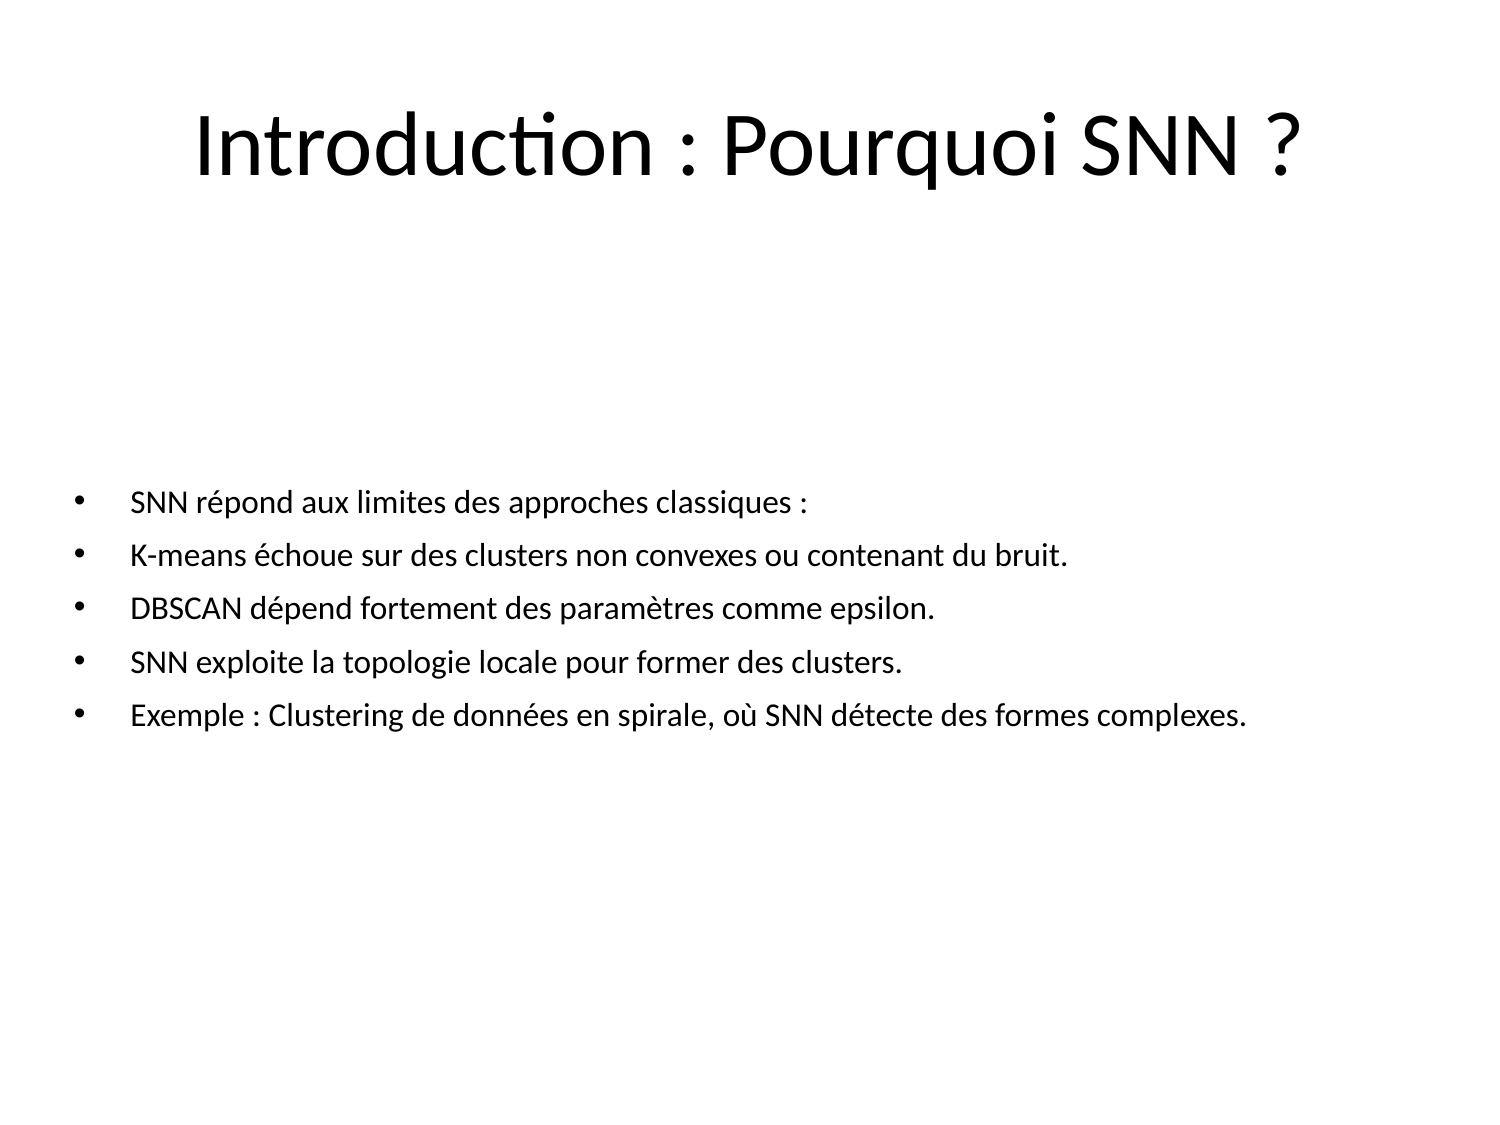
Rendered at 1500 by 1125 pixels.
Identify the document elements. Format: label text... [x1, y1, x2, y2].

title Introduction : Pourquoi SNN ? [75, 45, 1425, 233]
list SNN répond aux limites des approches classiques : K-means échoue sur des clusters non convexes ou contenant du bruit. DBSCAN dépend fortement des paramètres comme epsilon. SNN exploite la topologie locale pour former des clusters. Exemple : Clustering de données en spirale, où SNN détecte des formes complexes. [59, 472, 1409, 1125]
